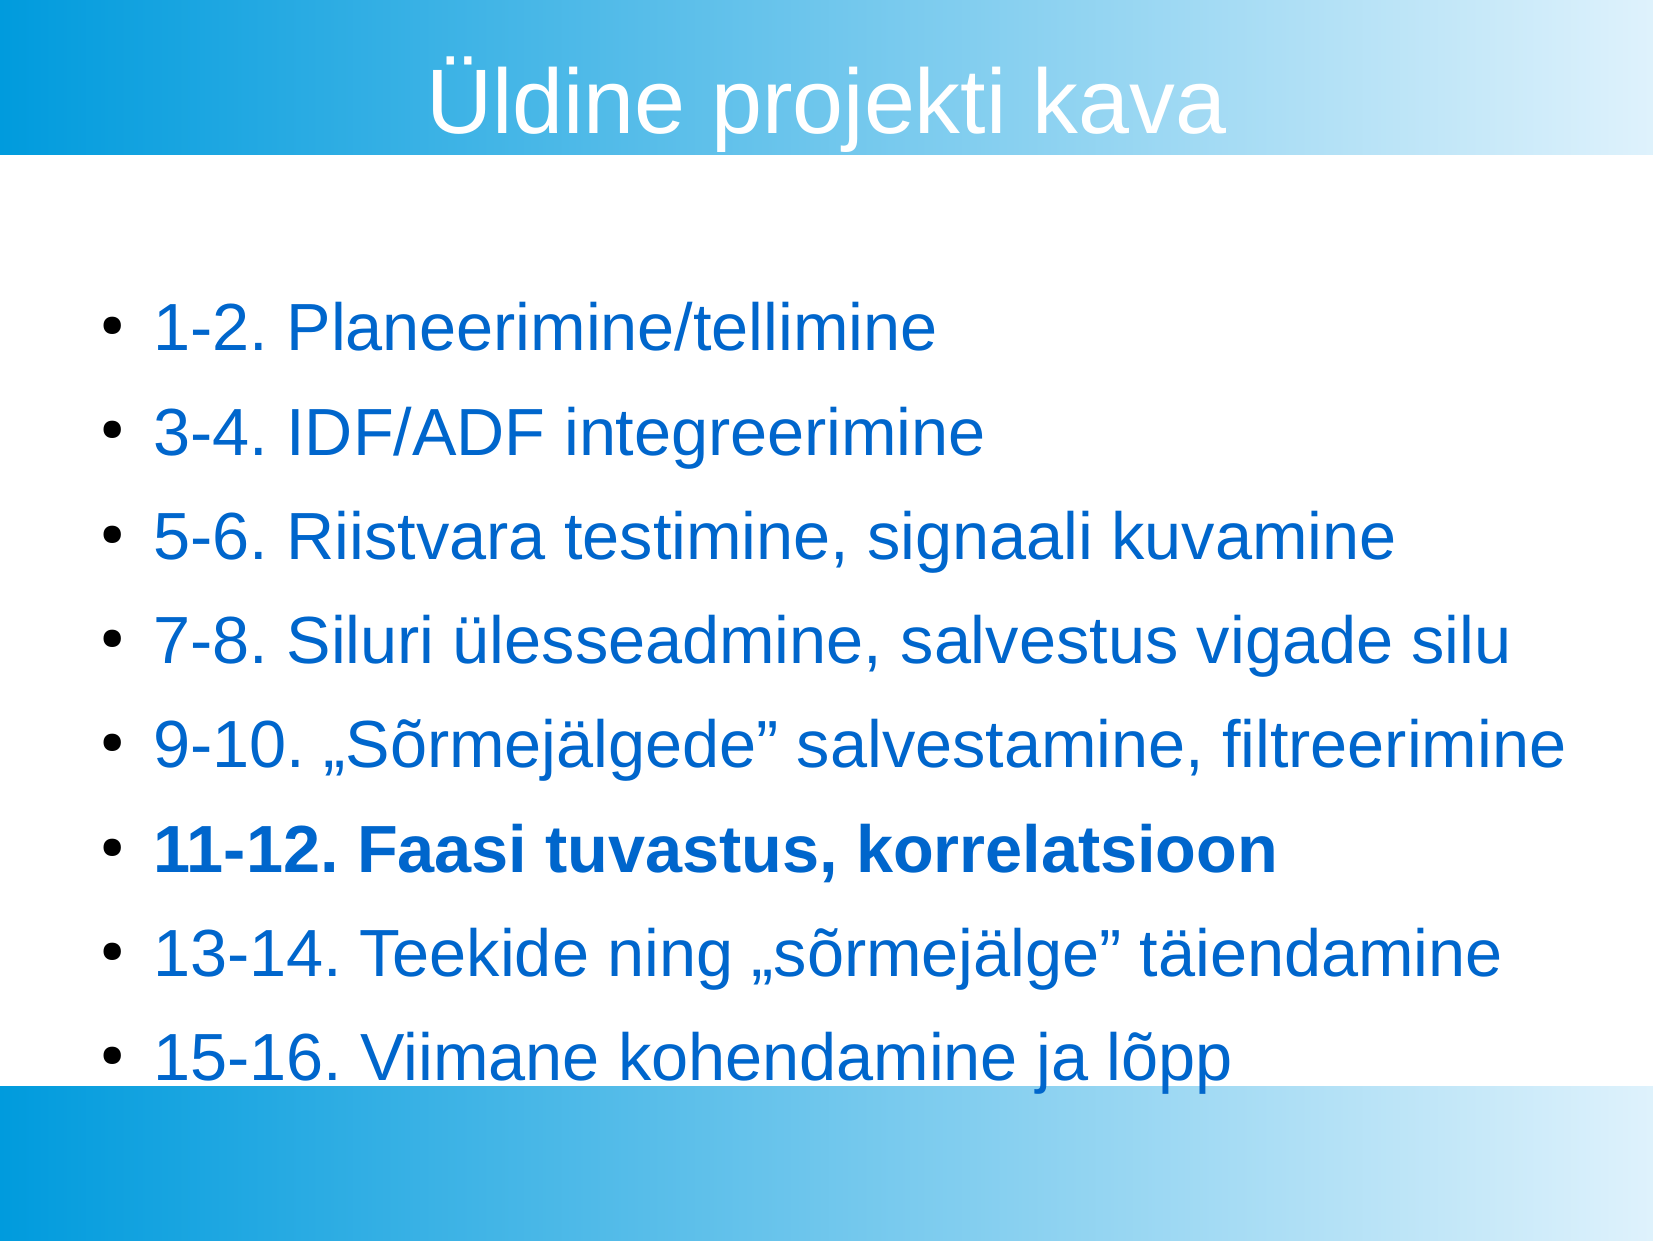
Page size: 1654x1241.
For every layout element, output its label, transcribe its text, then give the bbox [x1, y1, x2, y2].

list 1-2. Planeerimine/tellimine 3-4. IDF/ADF integreerimine 5-6. Riistvara testimine, signaali kuvamine 7-8. Siluri ülesseadmine, salvestus vigade silu 9-10. „Sõrmejälgede” salvestamine, filtreerimine 11-12. Faasi tuvastus, korrelatsioon 13-14. Teekide ning „sõrmejälge” täiendamine 15-16. Viimane kohendamine ja lõpp [82, 290, 1571, 1010]
title Üldine projekti kava [82, 49, 1571, 155]
